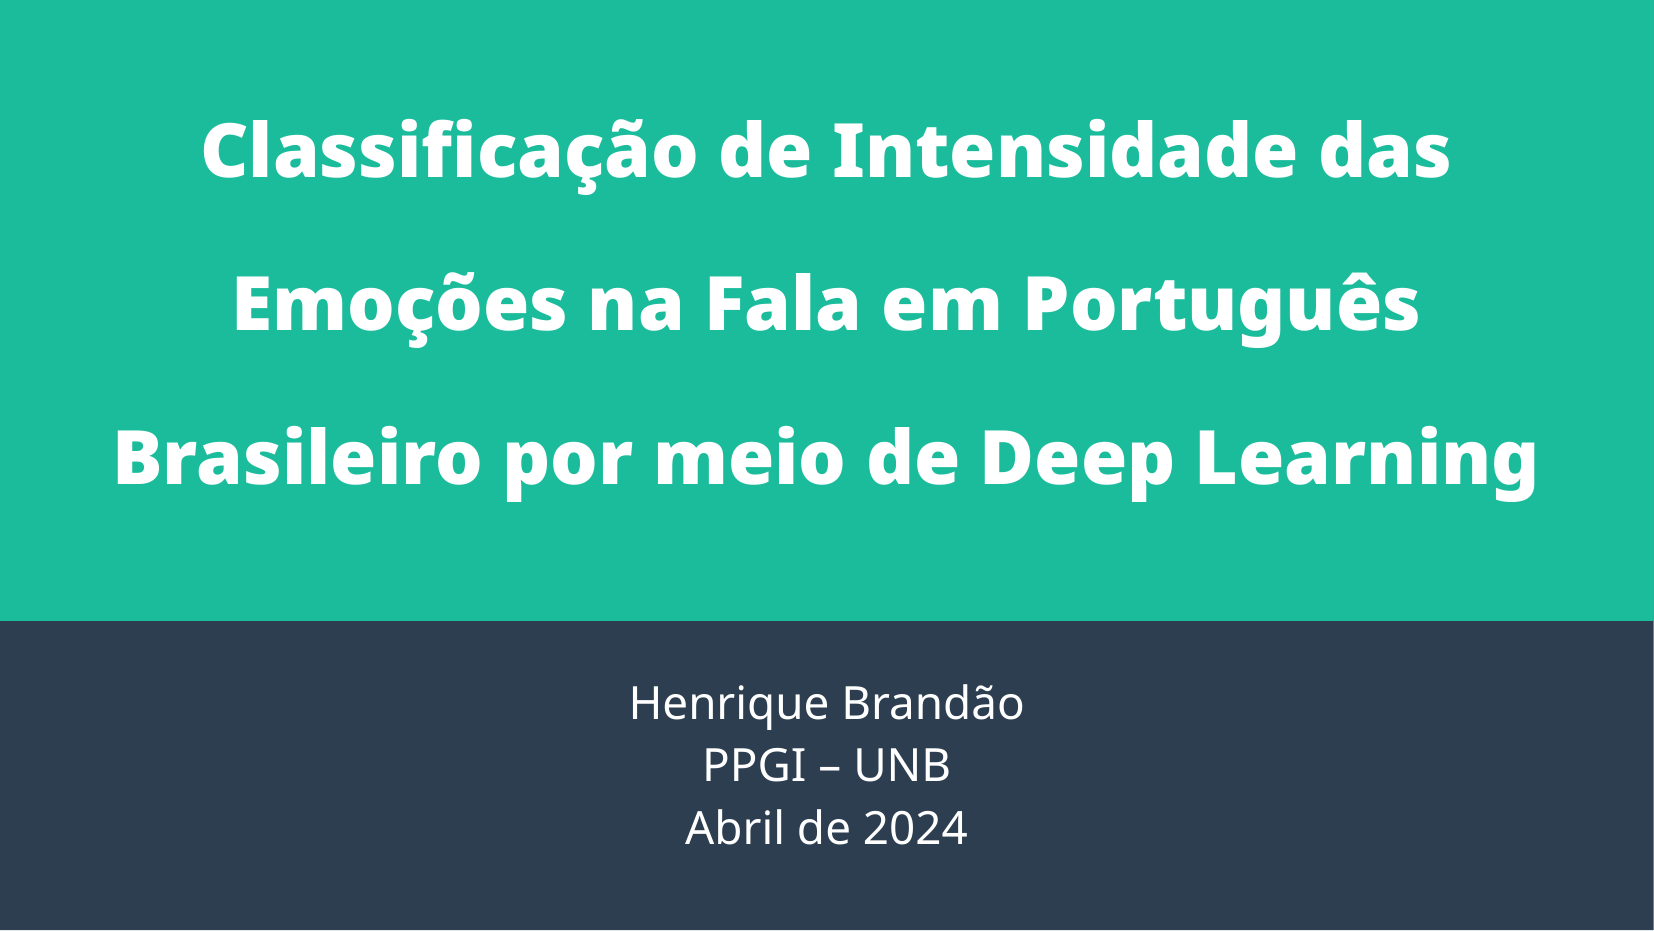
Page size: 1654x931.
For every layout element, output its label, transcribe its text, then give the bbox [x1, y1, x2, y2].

subtitle Henrique Brandão PPGI – UNB Abril de 2024 [59, 642, 1595, 886]
title Classificação de Intensidade das Emoções na Fala em Português Brasileiro por meio de Deep Learning [59, 64, 1595, 489]
